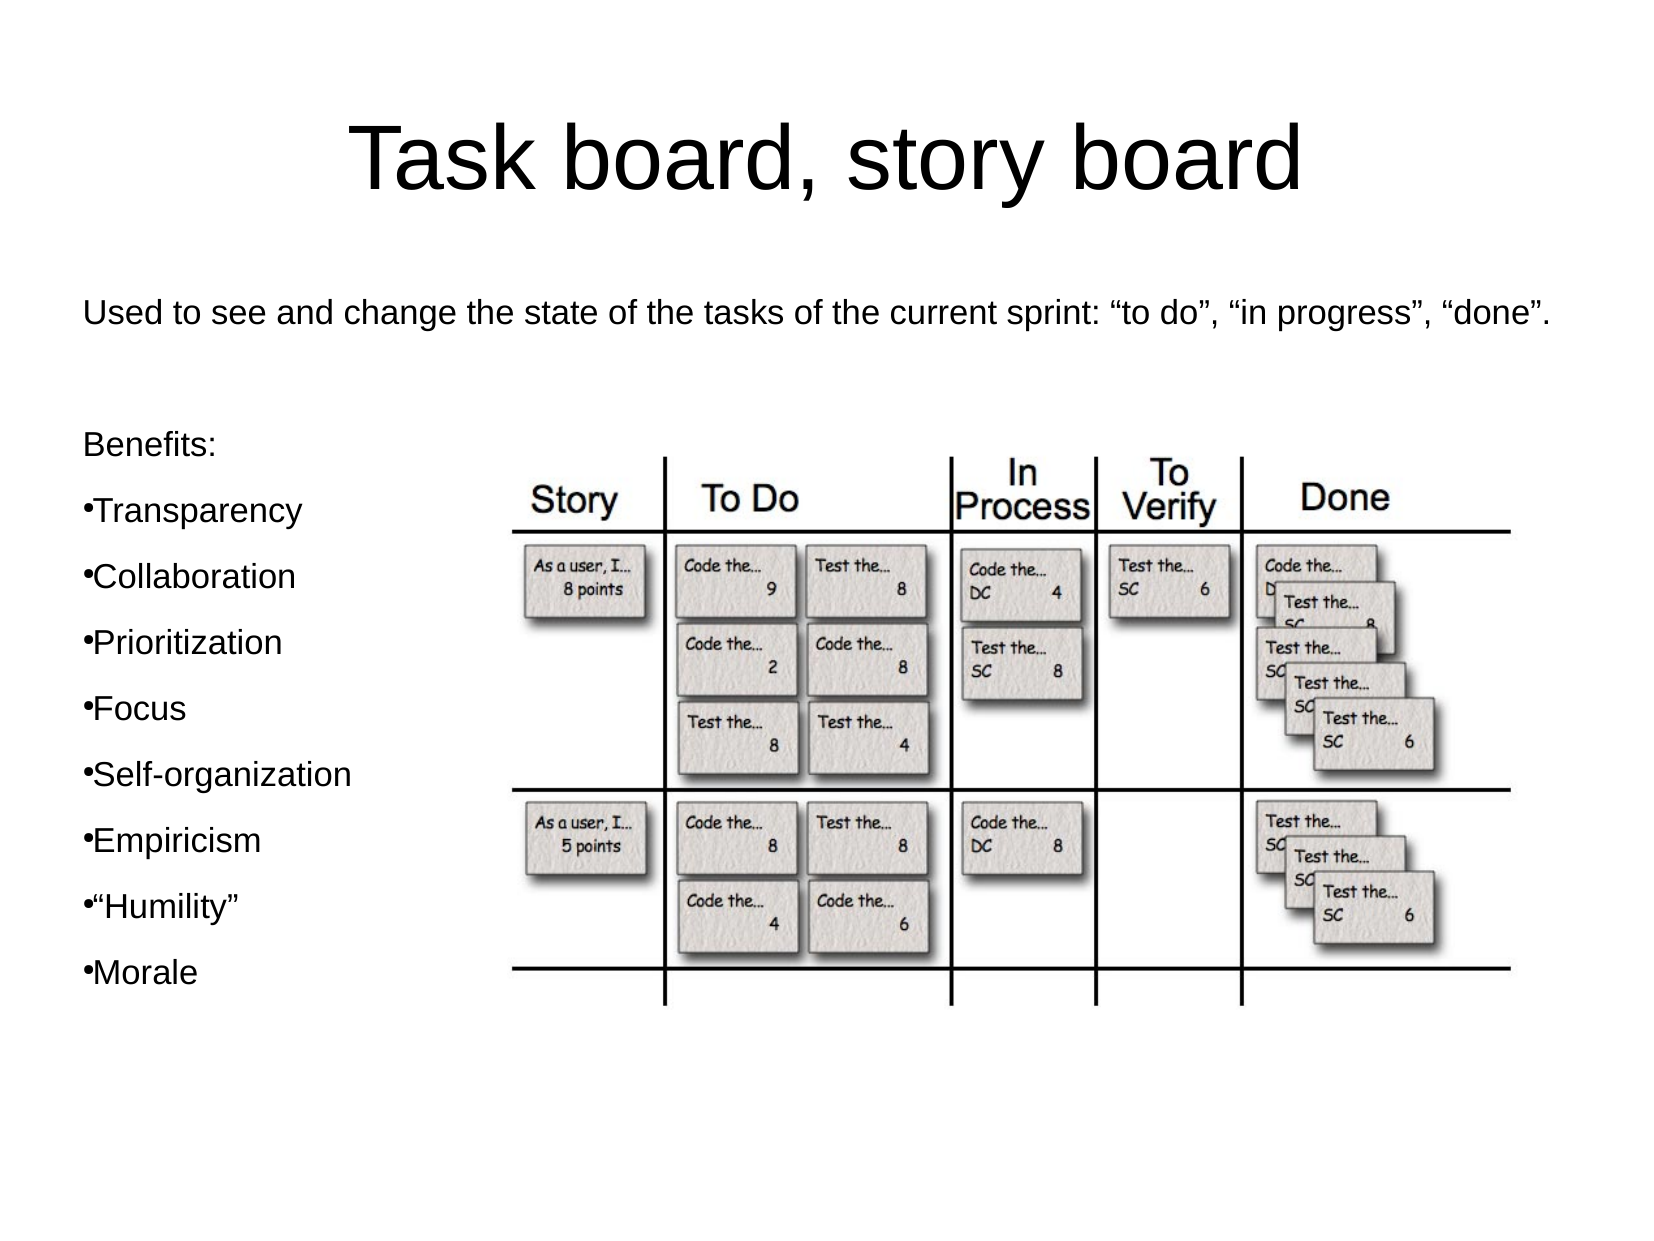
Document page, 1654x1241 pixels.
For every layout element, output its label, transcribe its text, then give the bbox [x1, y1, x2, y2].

list Used to see and change the state of the tasks of the current sprint: “to do”, “in progress”, “done”. Benefits: Transparency Collaboration Prioritization Focus Self-organization Empiricism “Humility” Morale [82, 290, 1571, 1010]
title Task board, story board [82, 49, 1571, 257]
picture [507, 437, 1524, 1019]
